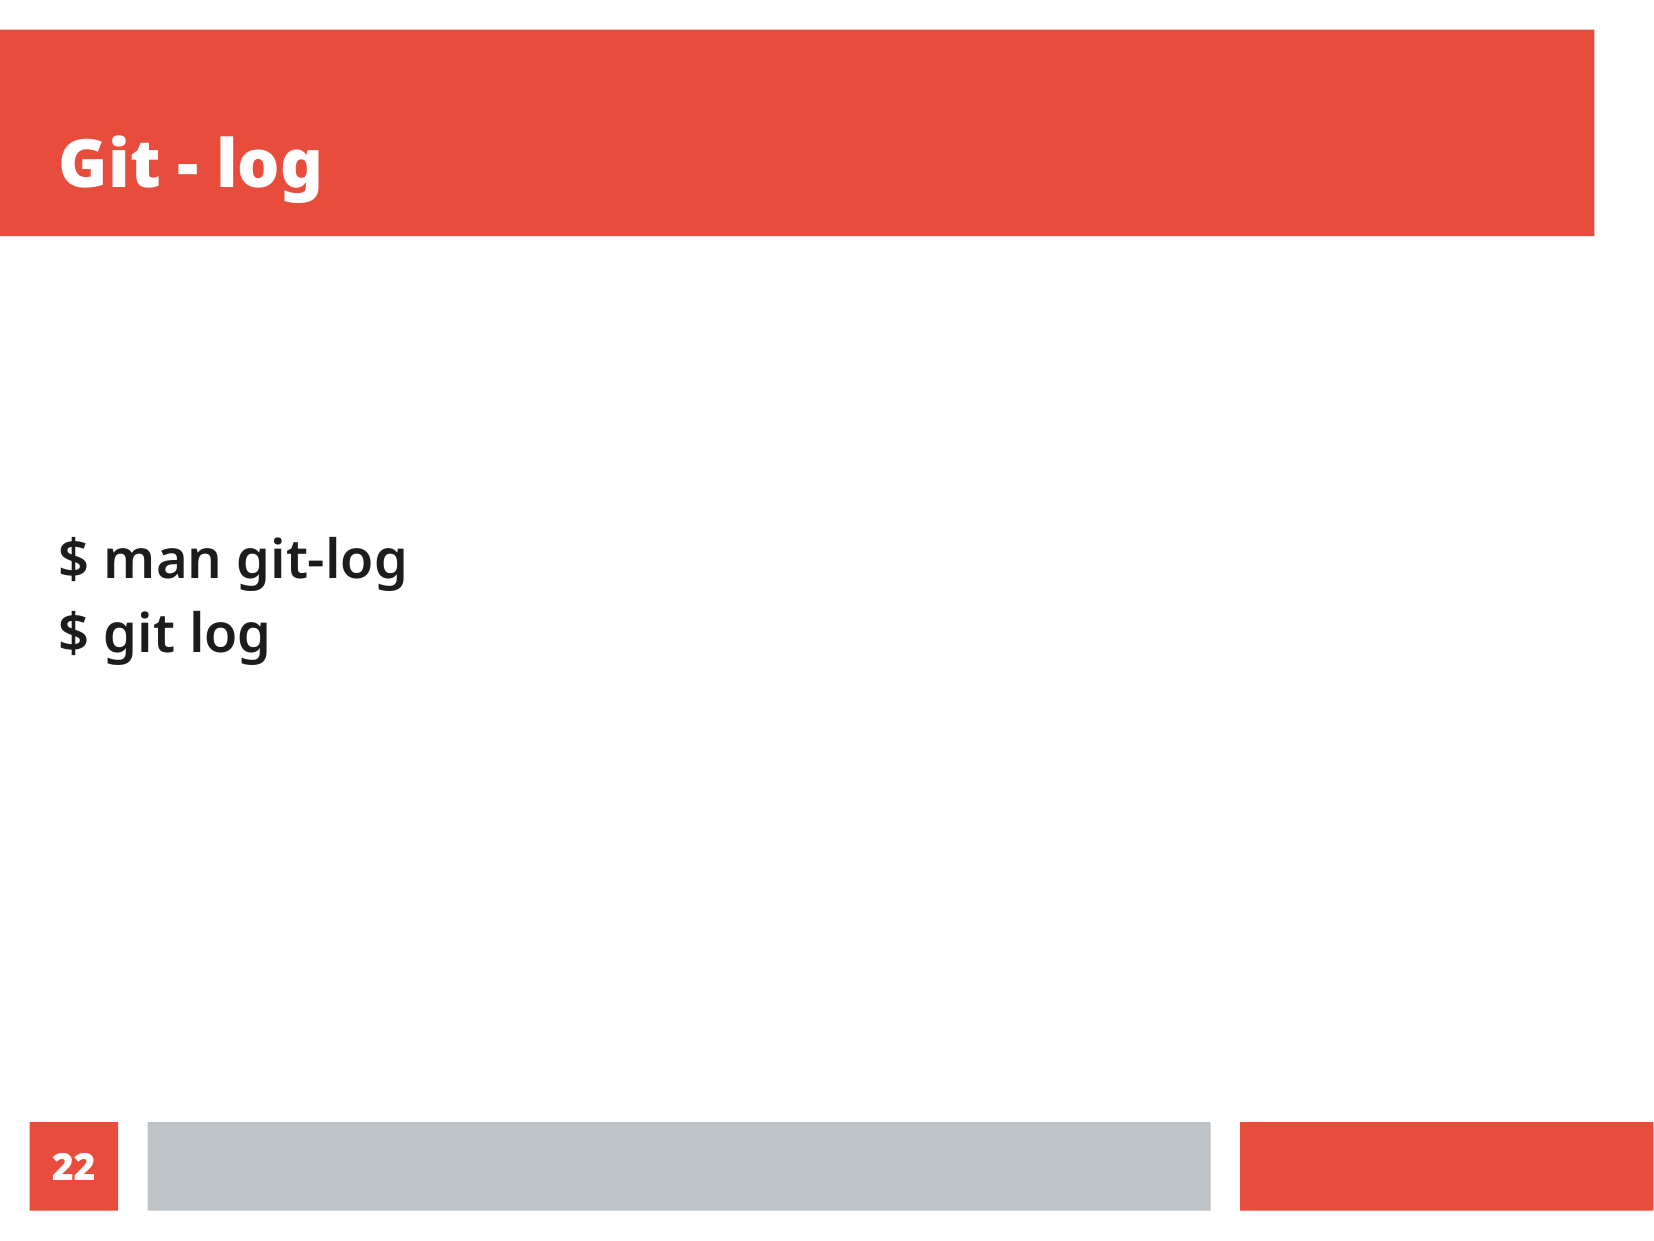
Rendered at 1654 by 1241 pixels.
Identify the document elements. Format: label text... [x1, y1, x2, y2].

list $ man git-log $ git log [59, 324, 1565, 1093]
title Git - log [59, 59, 1595, 207]
